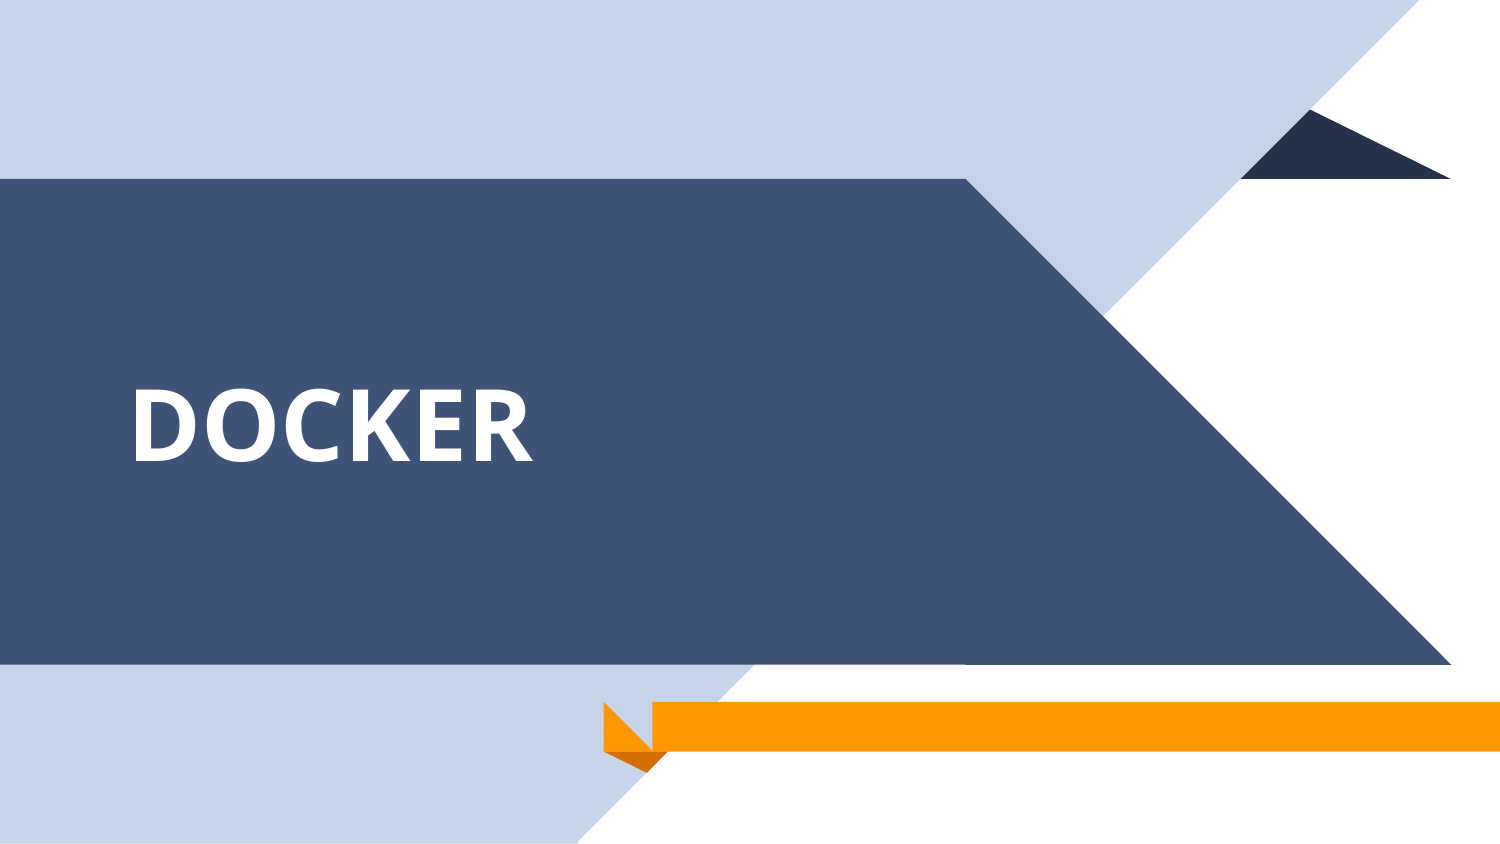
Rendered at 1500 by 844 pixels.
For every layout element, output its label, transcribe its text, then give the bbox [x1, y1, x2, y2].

title DOCKER [112, 178, 994, 665]
